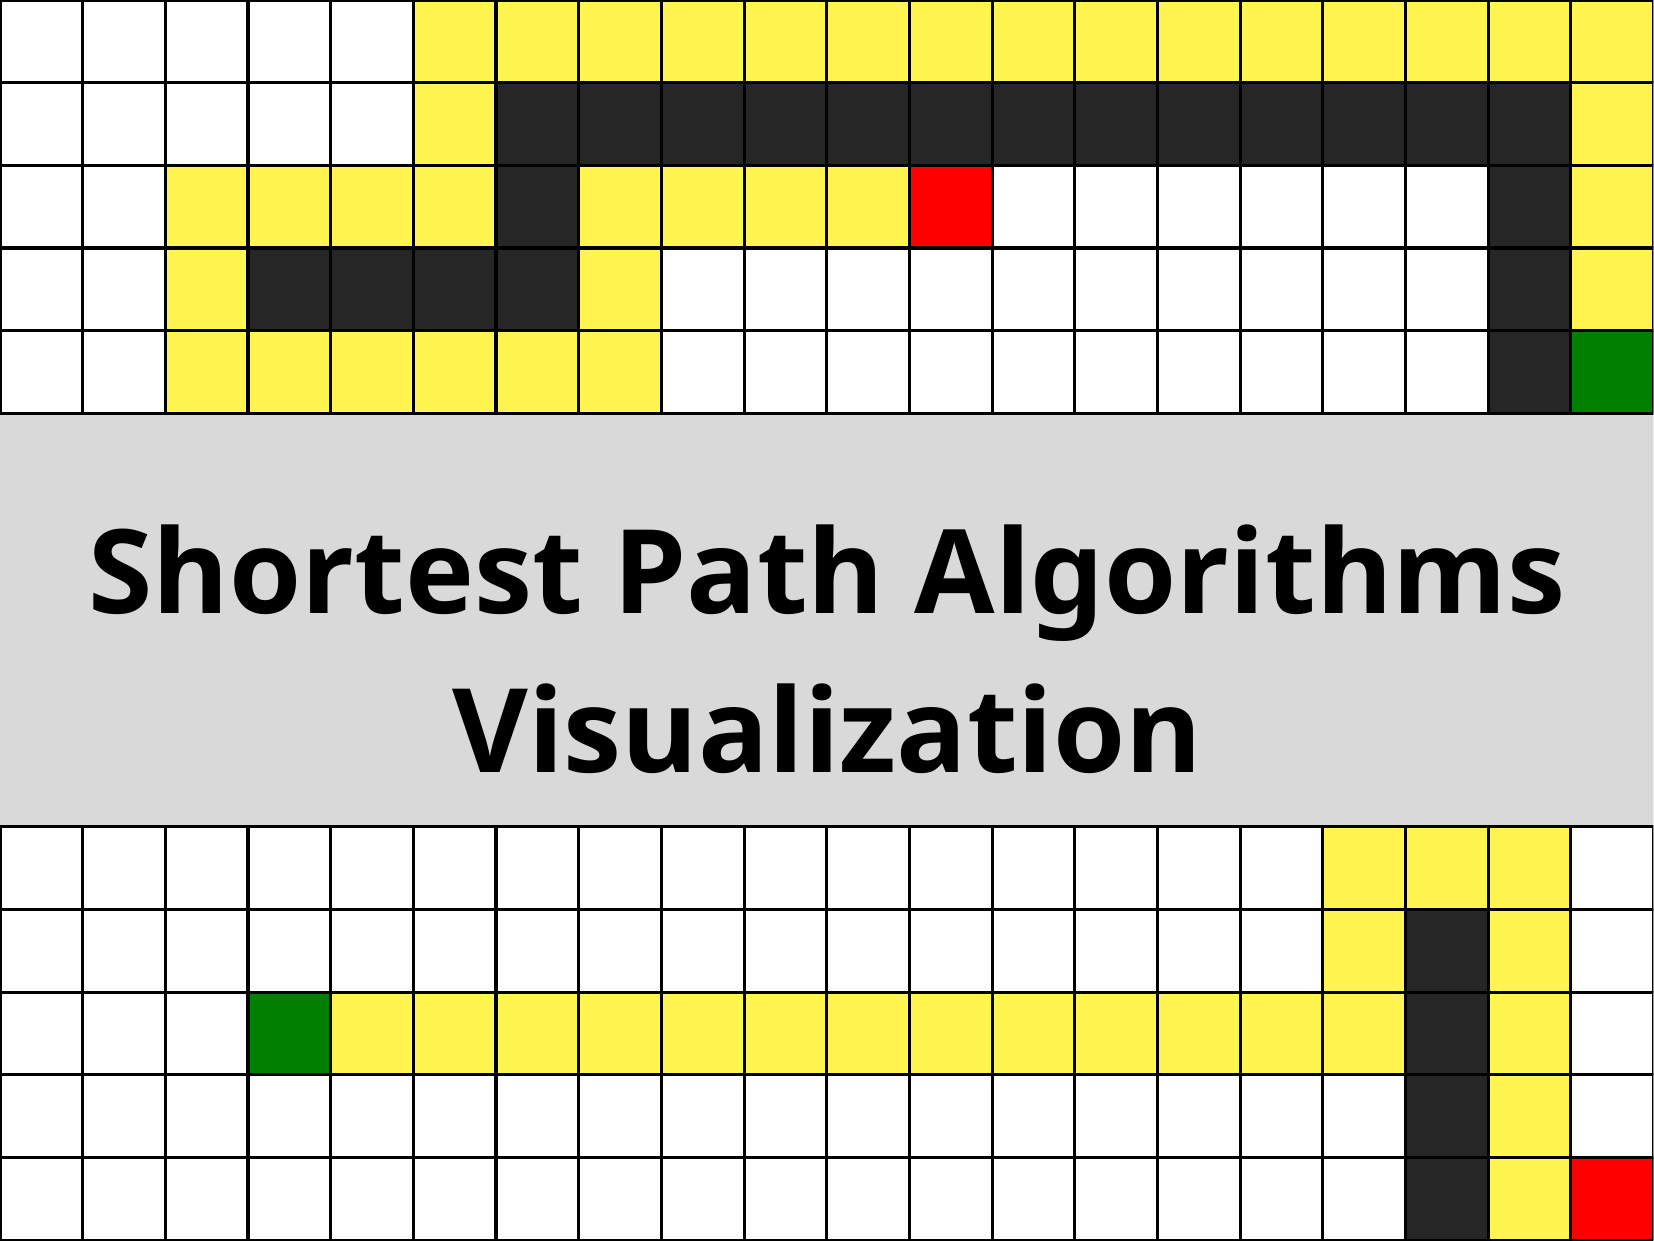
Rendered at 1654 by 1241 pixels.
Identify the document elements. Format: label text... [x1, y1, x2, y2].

text_box [0, 0, 1654, 481]
text_box Shortest Path Algorithms Visualization [1, 481, 1654, 759]
text_box [0, 759, 1654, 1241]
